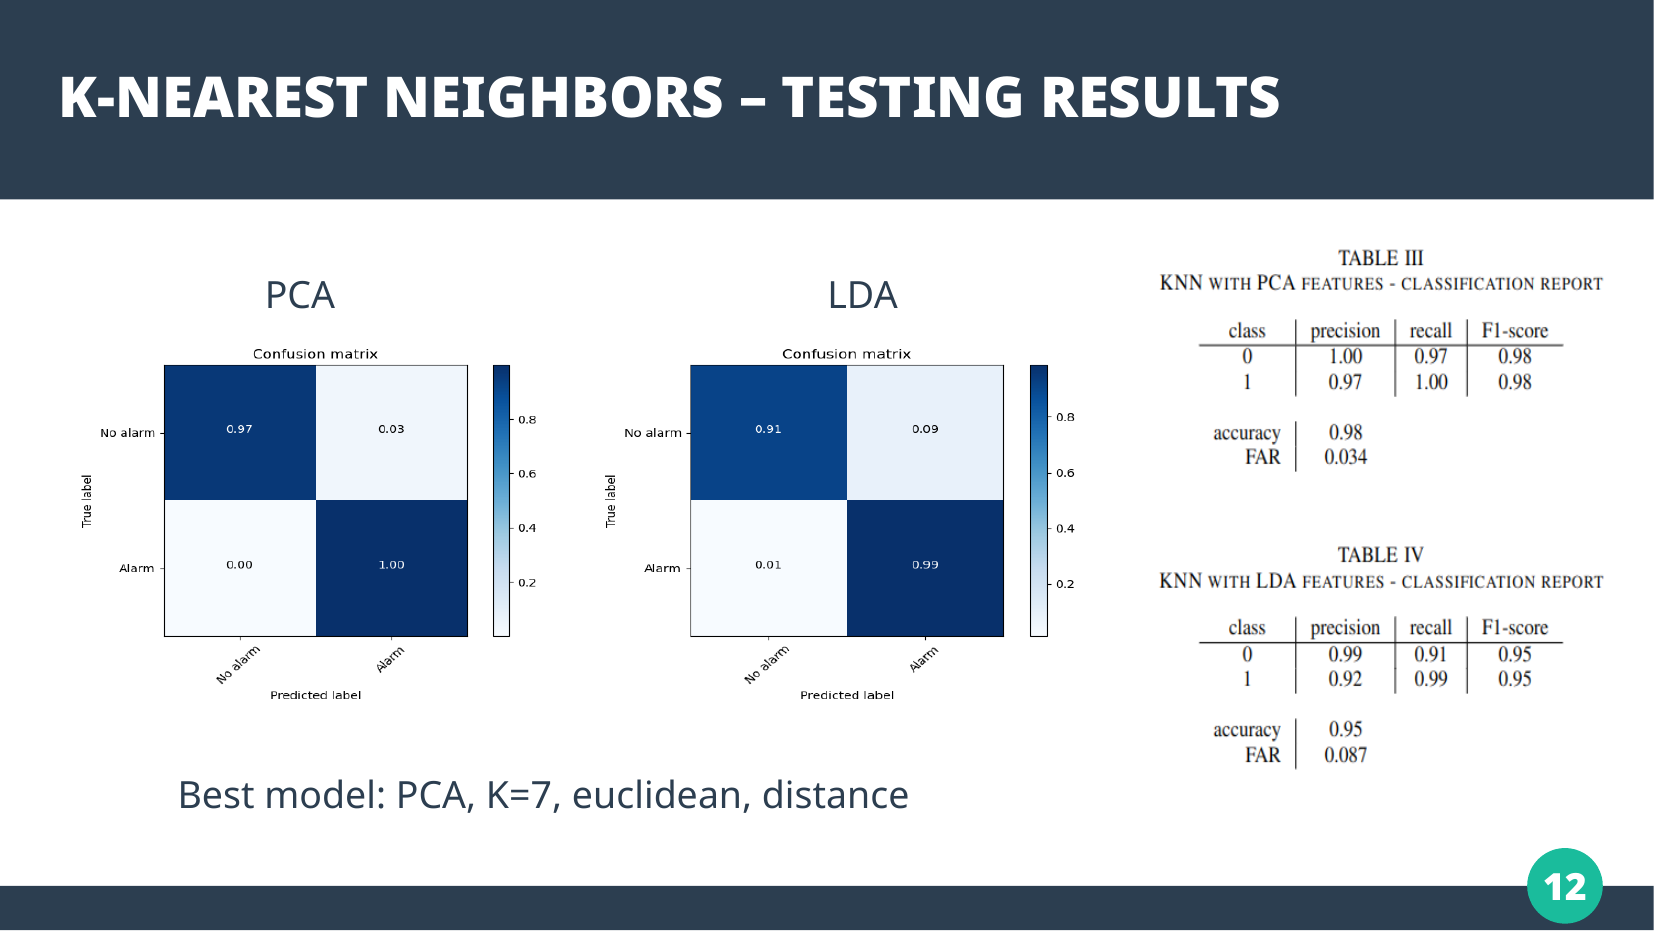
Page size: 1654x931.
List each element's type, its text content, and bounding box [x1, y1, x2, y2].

text_box LDA [675, 262, 1051, 325]
picture [24, 224, 1654, 788]
text_box Best model: PCA, K=7, euclidean, distance [150, 762, 938, 826]
text_box PCA [112, 262, 488, 325]
title K-NEAREST NEIGHBORS – TESTING RESULTS [59, 37, 1595, 155]
